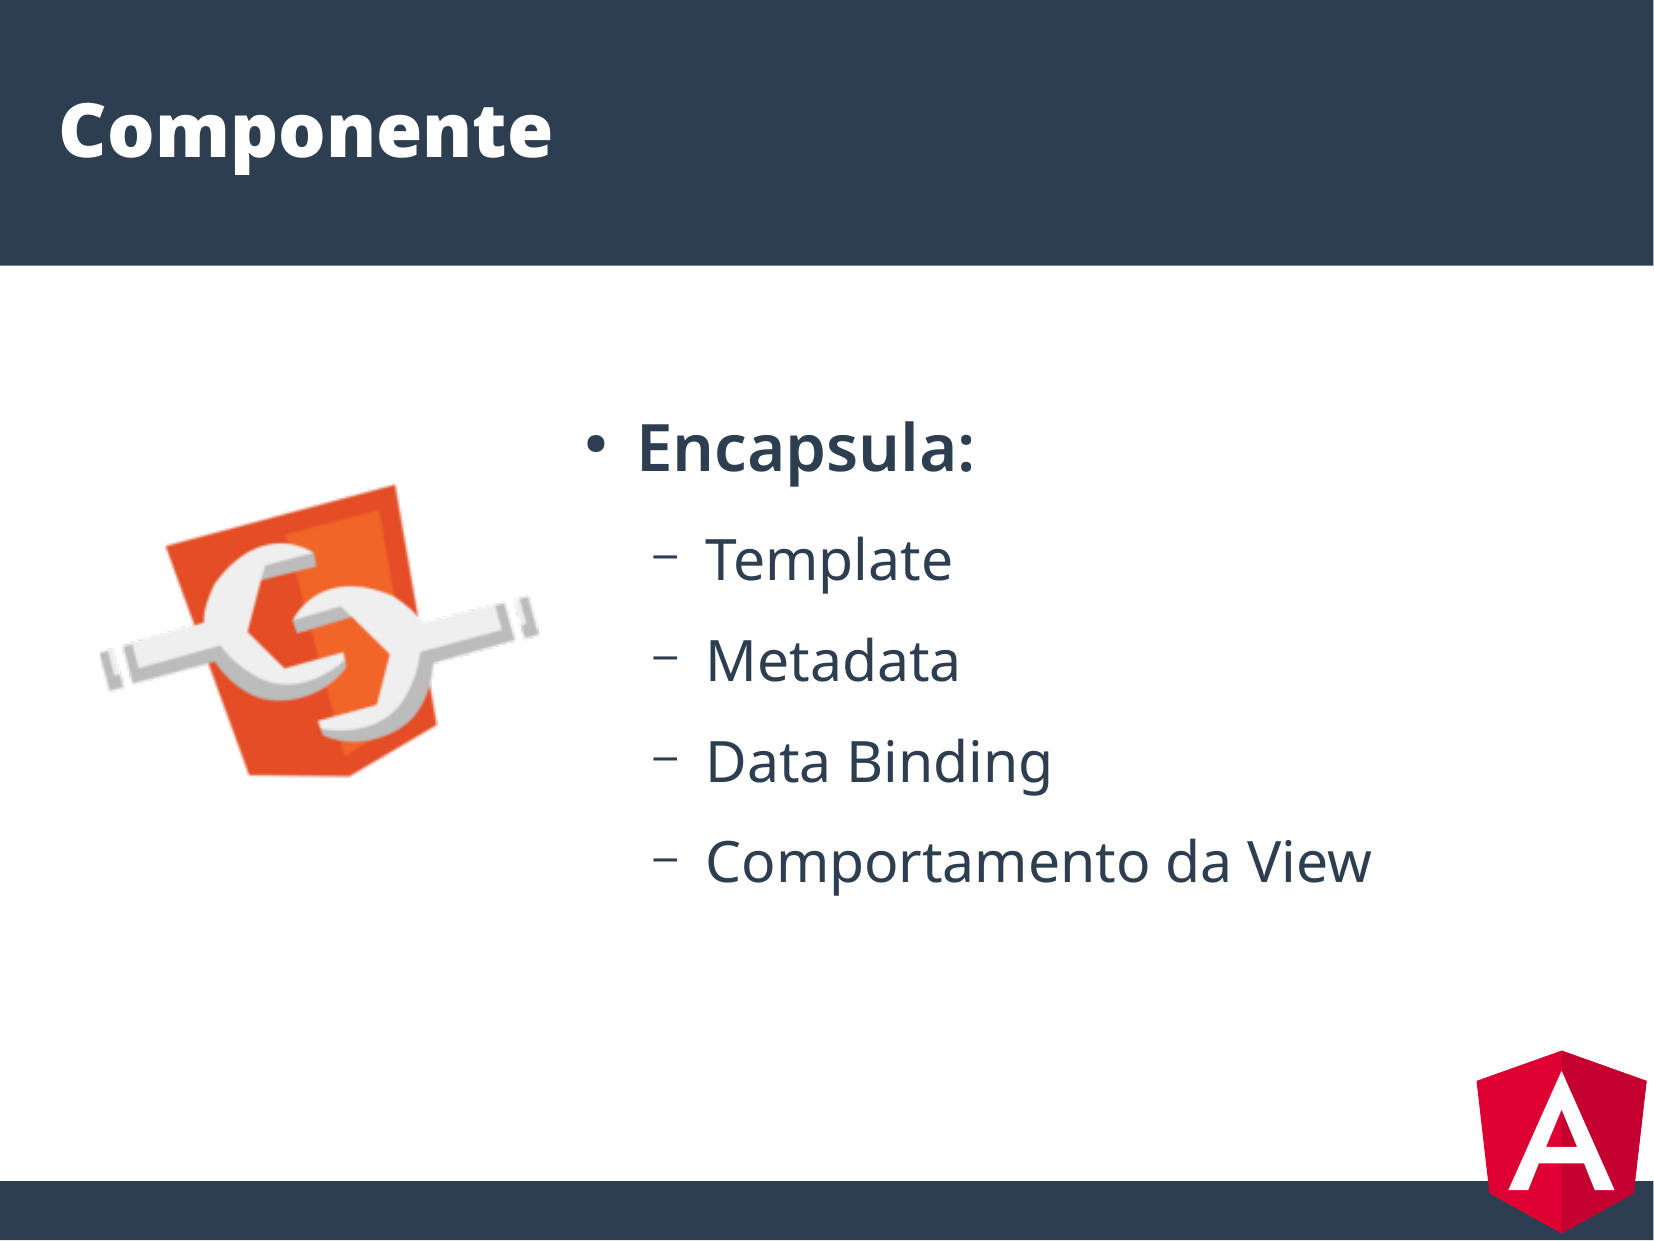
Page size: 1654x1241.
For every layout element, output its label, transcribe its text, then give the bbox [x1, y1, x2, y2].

list Encapsula: Template Metadata Data Binding Comportamento da View [566, 401, 1583, 904]
picture [1446, 1022, 1654, 1241]
title Componente [59, 49, 1595, 207]
picture [100, 411, 539, 851]
